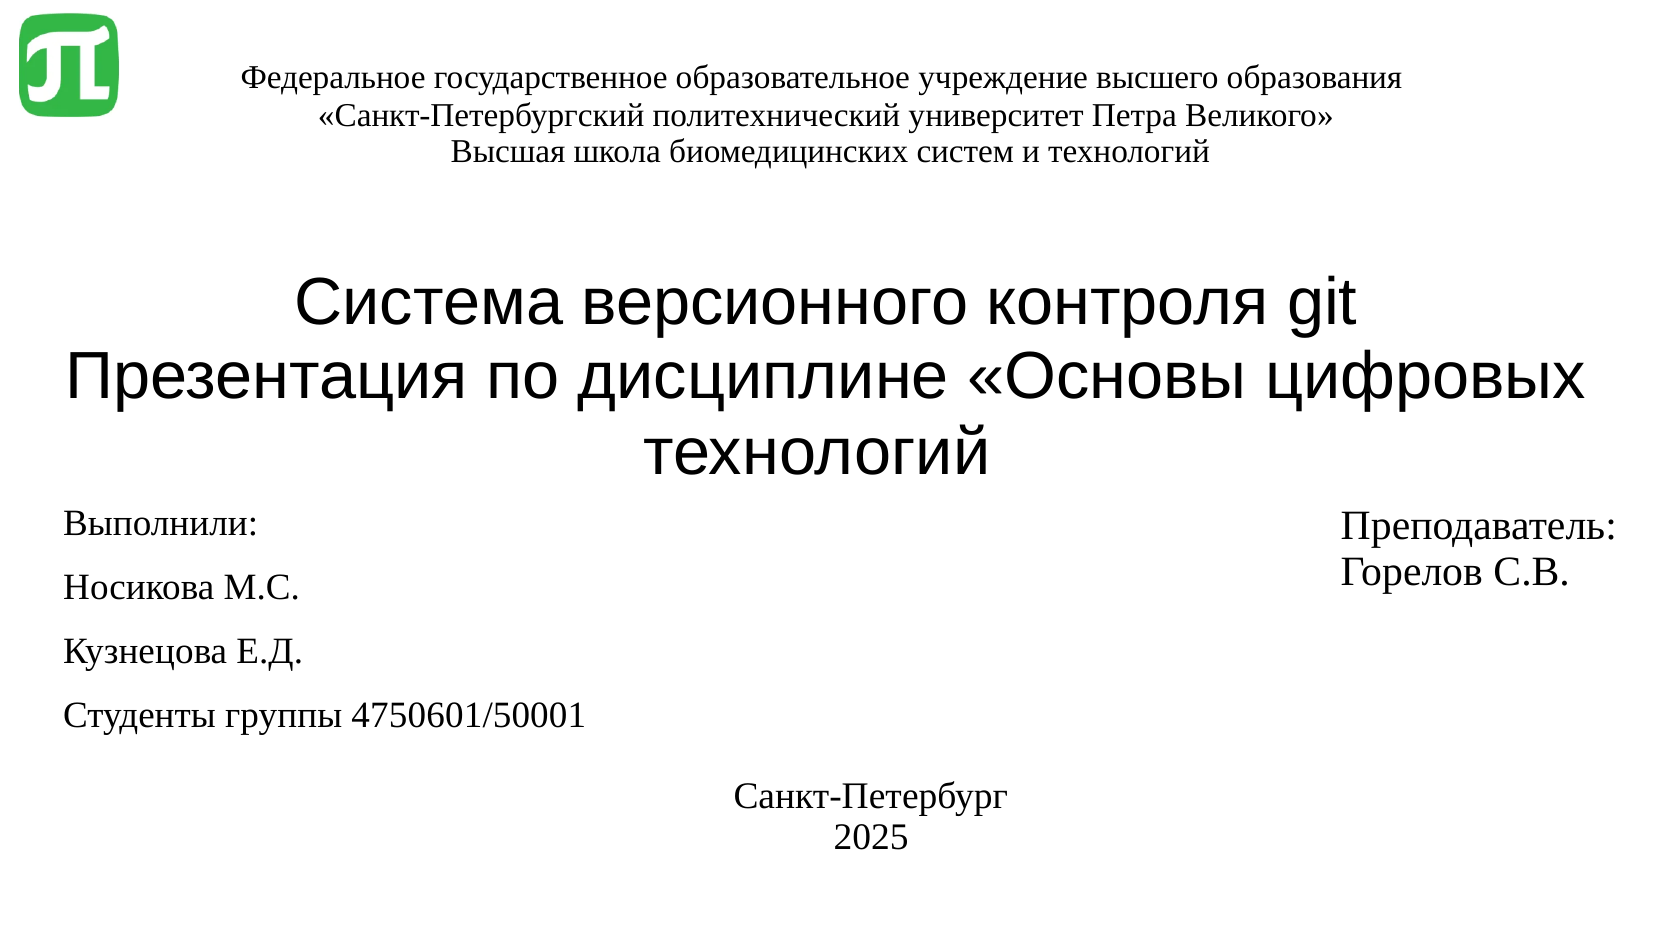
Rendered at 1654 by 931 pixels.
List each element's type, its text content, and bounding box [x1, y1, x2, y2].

subtitle Система версионного контроля git Презентация по дисциплине «Основы цифровых технологий [0, 0, 1654, 931]
